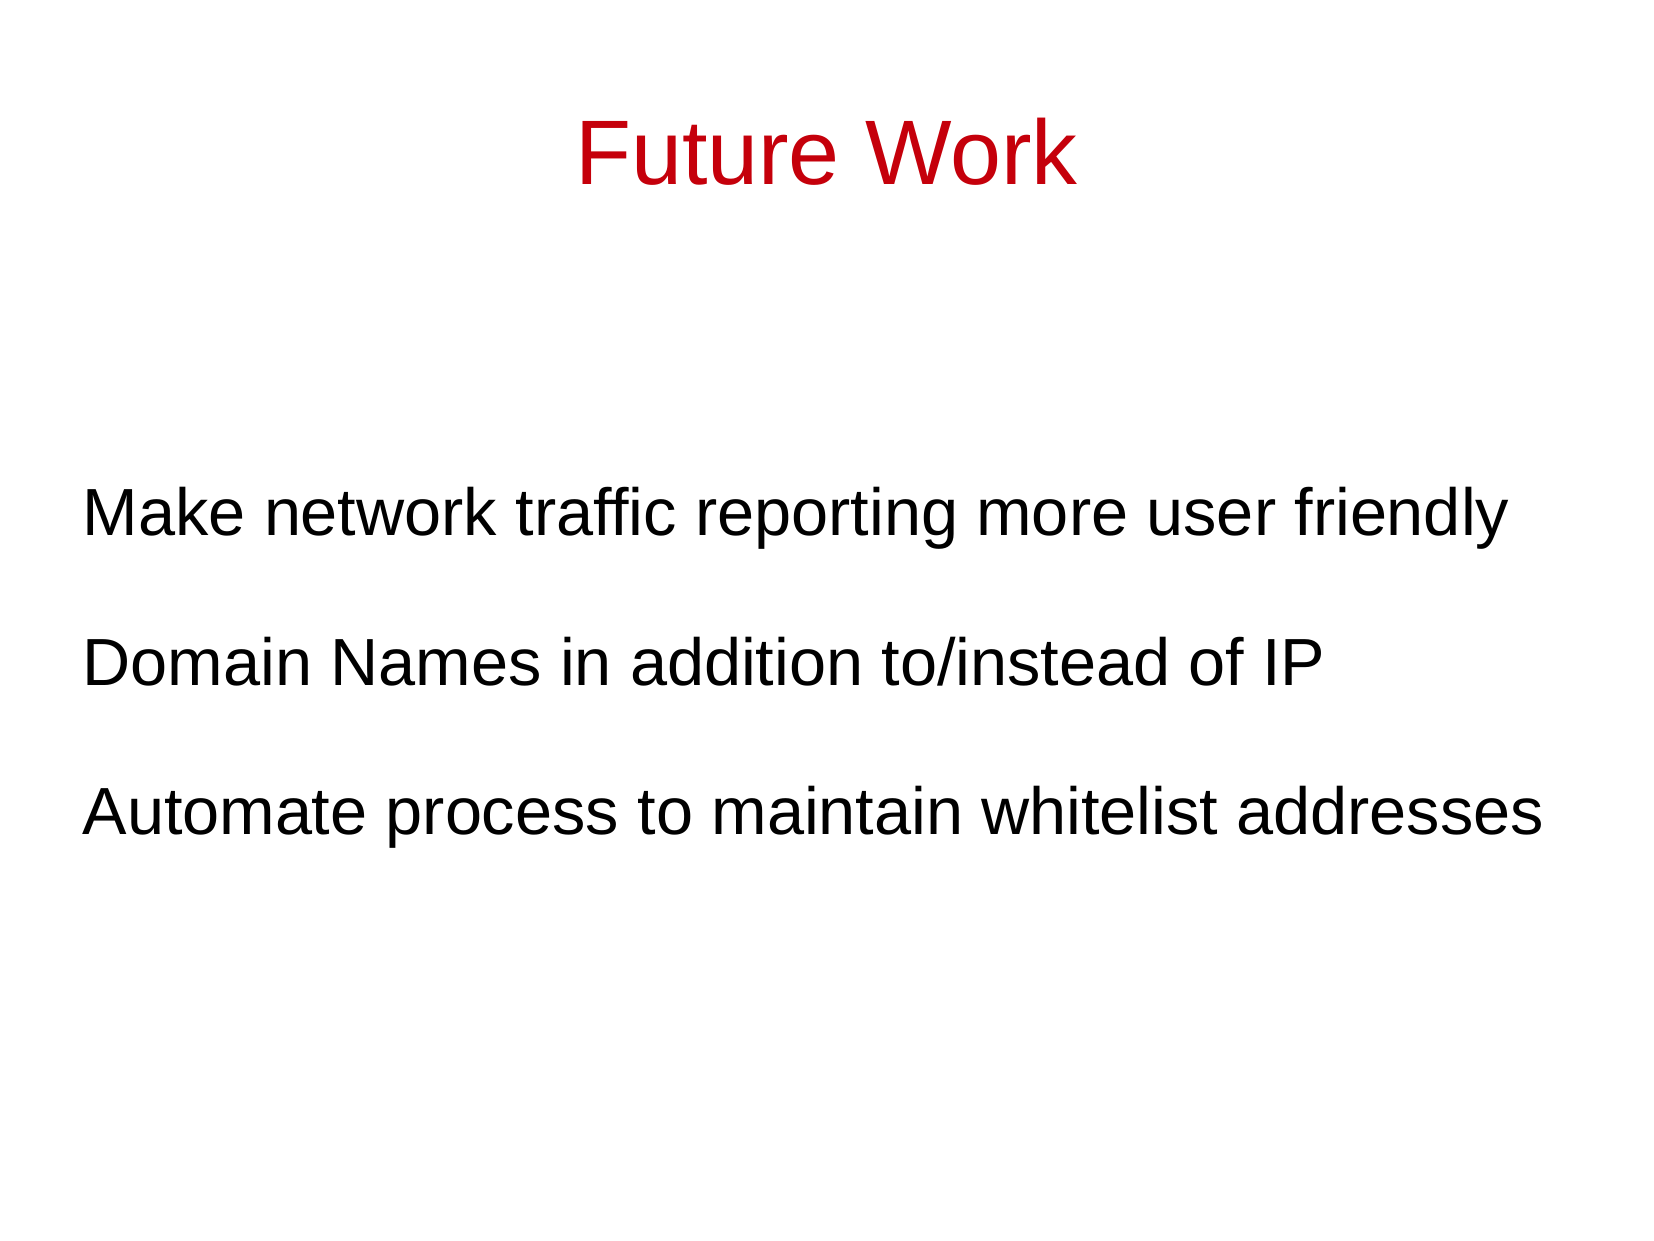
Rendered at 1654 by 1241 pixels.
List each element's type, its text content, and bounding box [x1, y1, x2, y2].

title Future Work [82, 49, 1571, 257]
subtitle Make network traffic reporting more user friendly Domain Names in addition to/instead of IP Automate process to maintain whitelist addresses [82, 290, 1571, 1109]
